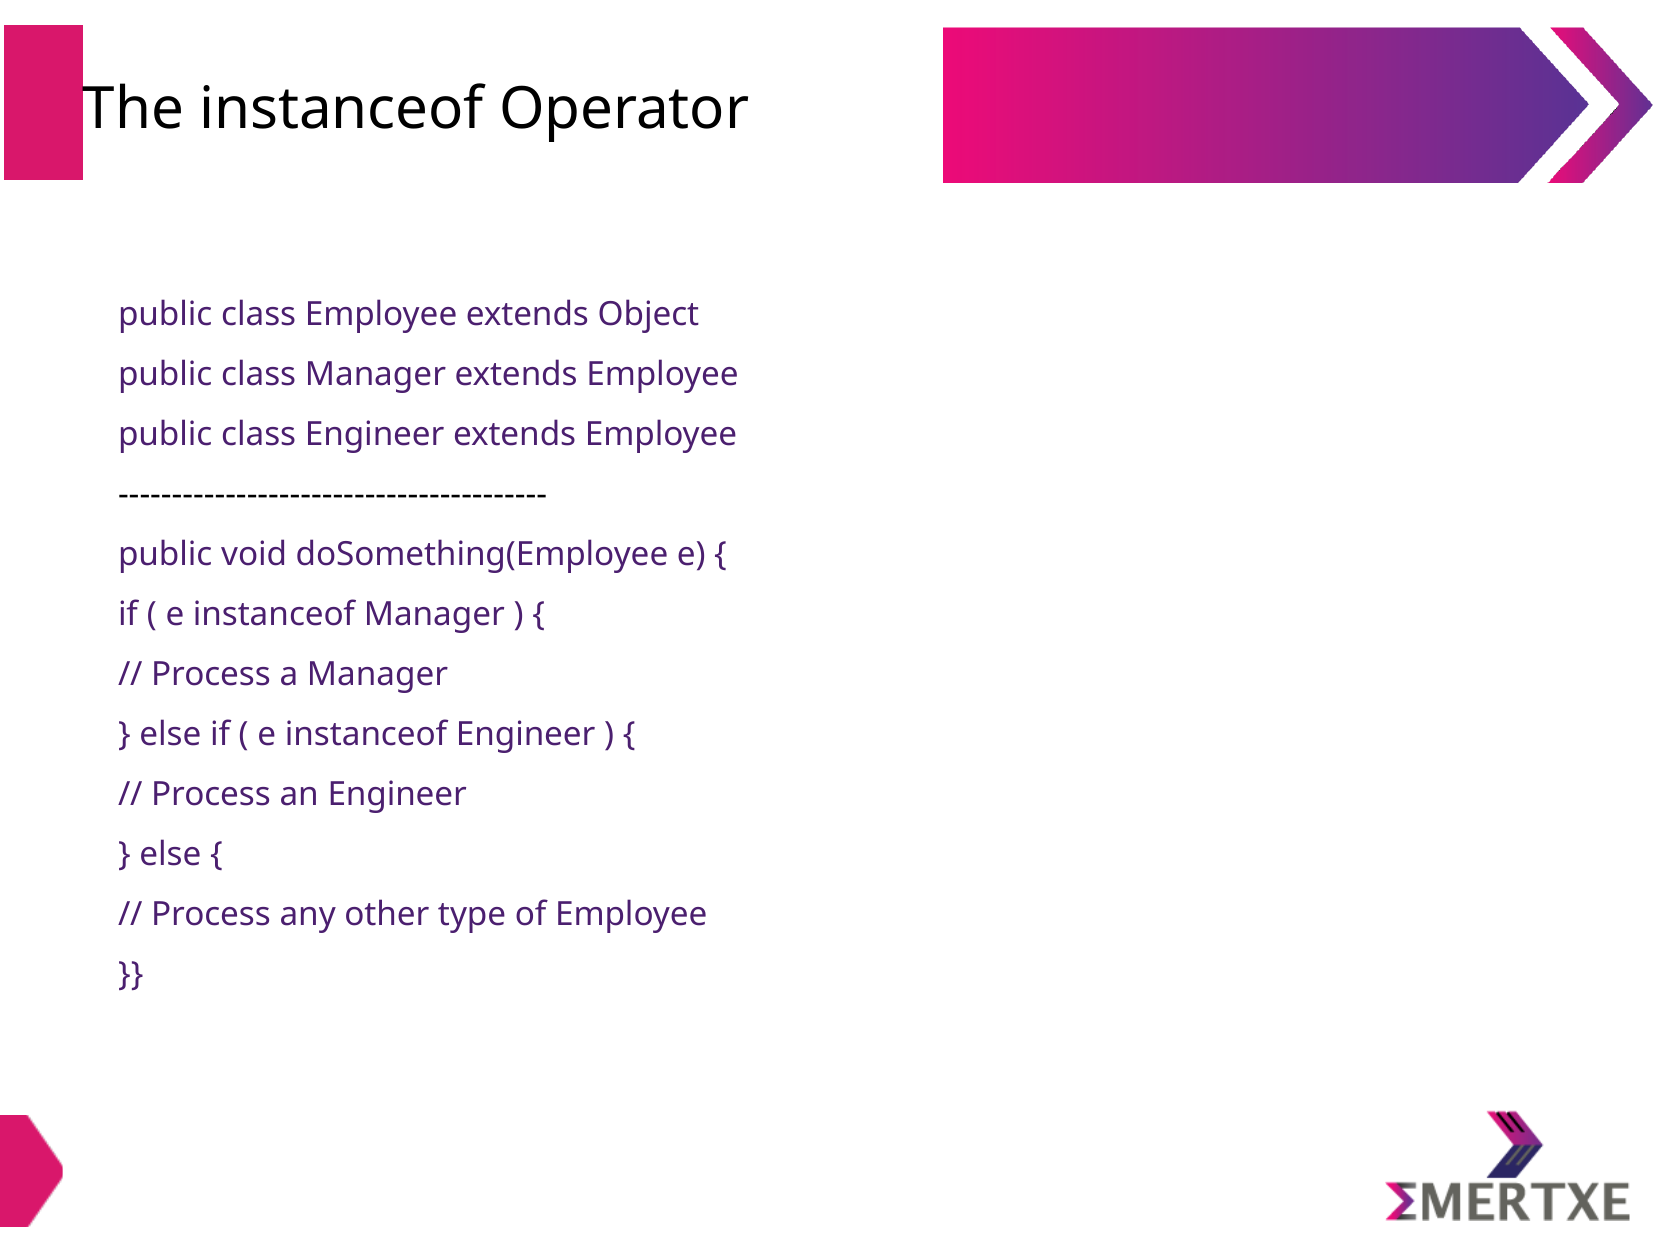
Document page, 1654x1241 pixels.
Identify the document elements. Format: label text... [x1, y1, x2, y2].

list public class Employee extends Object public class Manager extends Employee public class Engineer extends Employee ---------------------------------------- public void doSomething(Employee e) { if ( e instanceof Manager ) { // Process a Manager } else if ( e instanceof Engineer ) { // Process an Engineer } else { // Process any other type of Employee }} [82, 290, 1571, 1010]
picture [1385, 1107, 1631, 1221]
title The instanceof Operator [82, 2, 1571, 210]
picture [1571, 27, 1653, 183]
